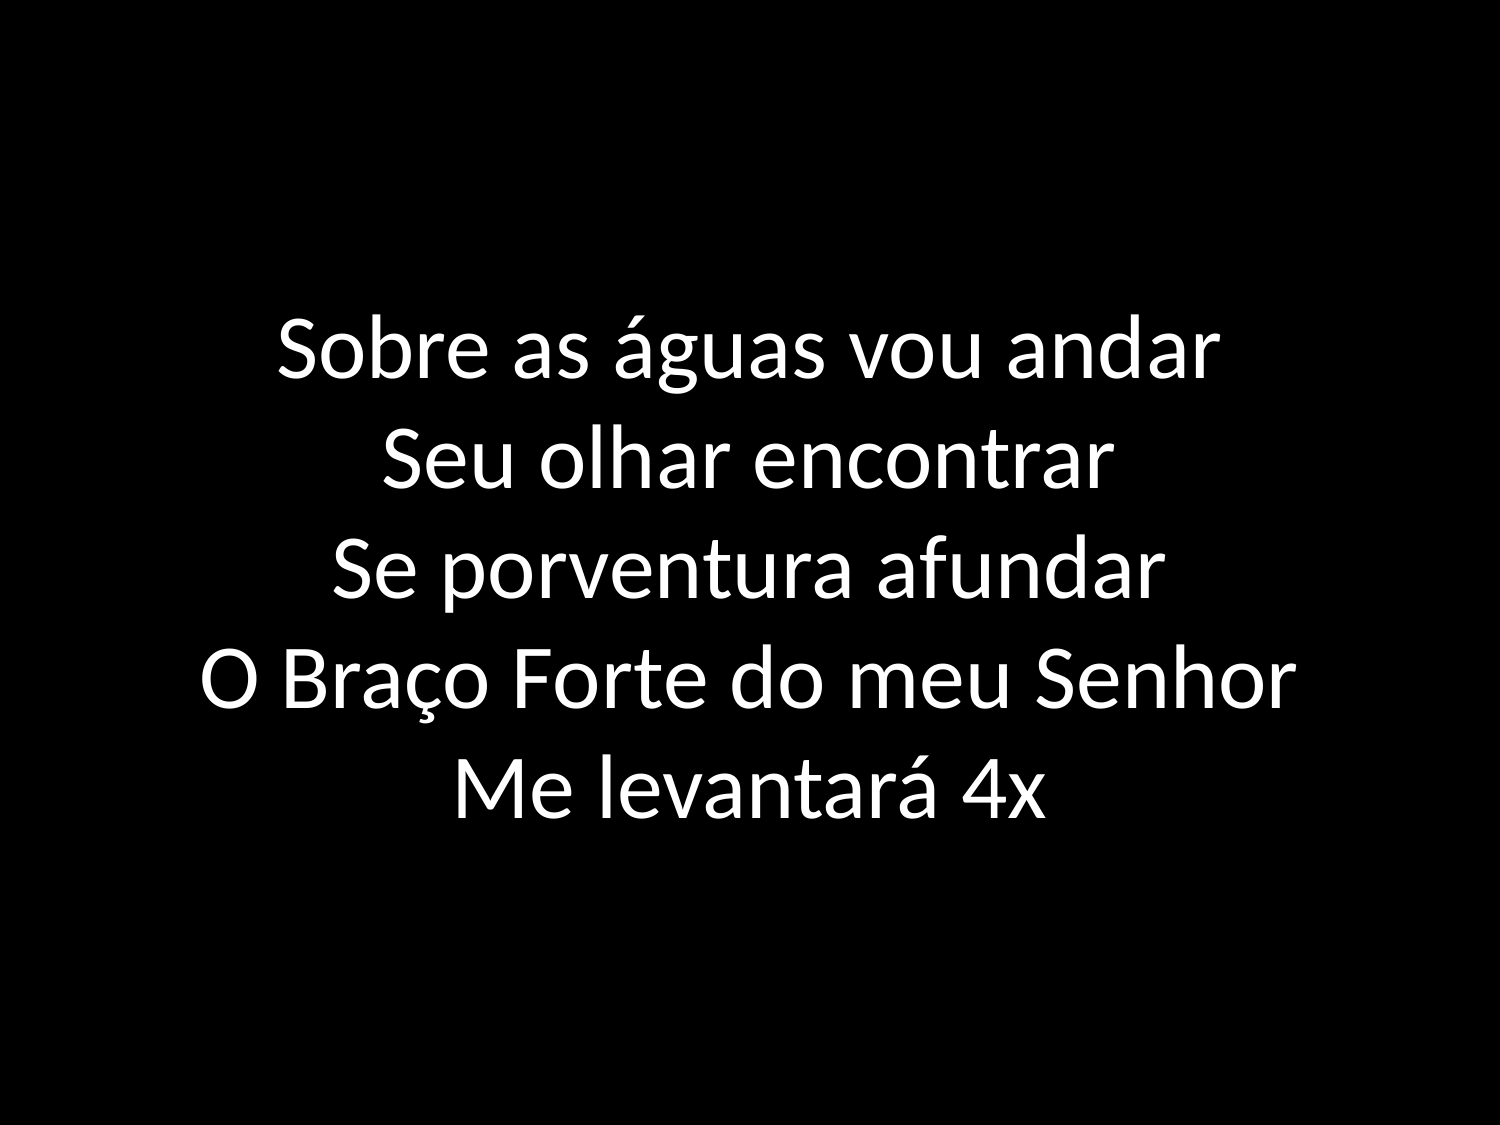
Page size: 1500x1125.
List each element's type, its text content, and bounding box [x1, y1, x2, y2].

title Sobre as águas vou andar Seu olhar encontrar Se porventura afundar O Braço Forte do meu Senhor Me levantará 4x [23, 45, 1477, 1079]
